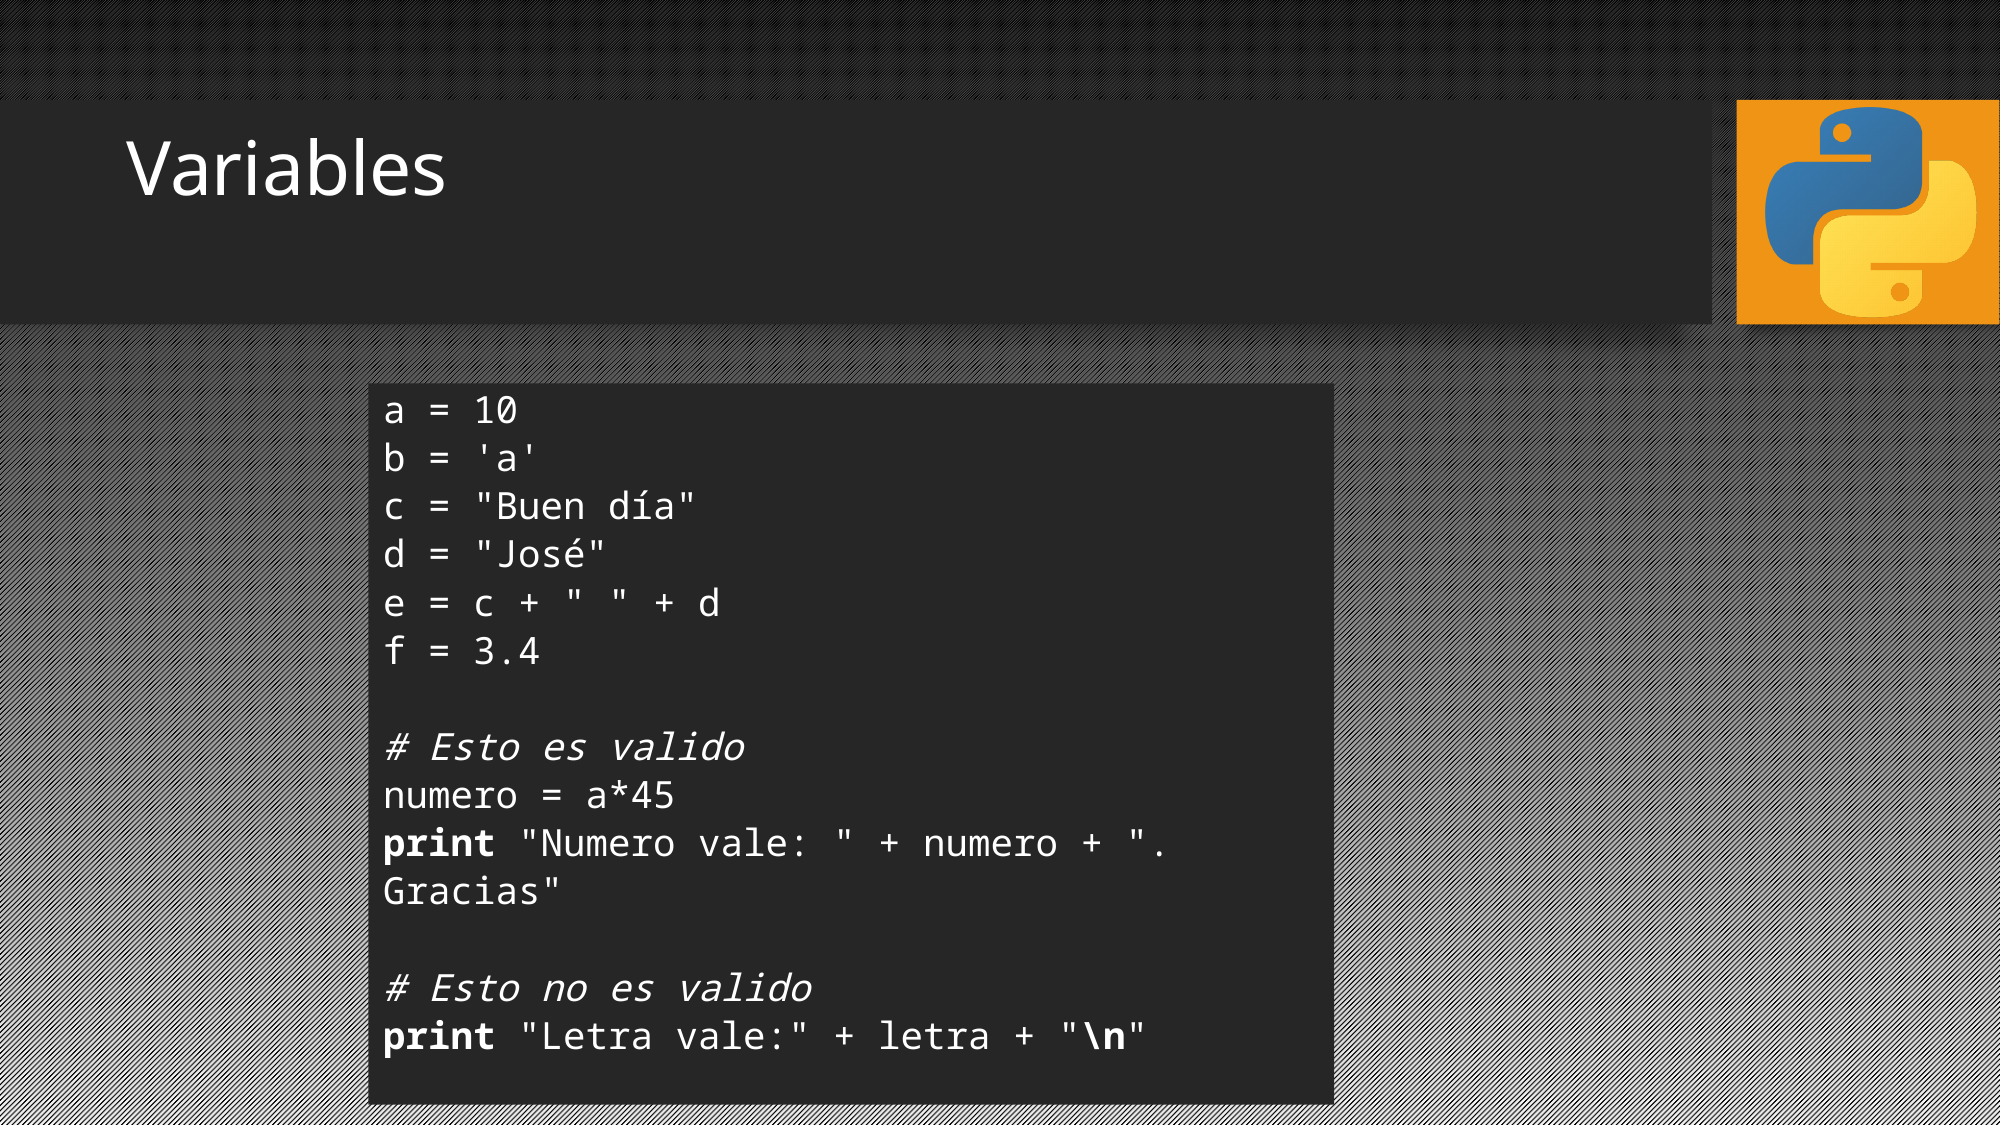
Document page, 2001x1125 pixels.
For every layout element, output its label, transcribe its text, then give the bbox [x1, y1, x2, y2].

picture [1765, 107, 1977, 318]
list [111, 383, 368, 1078]
text_box a = 10 b = 'a' c = "Buen día" d = "José" e = c + " " + d f = 3.4 # Esto es valido numero = a*45 print "Numero vale: " + numero + ". Gracias" # Esto no es valido print "Letra vale:" + letra + "\n" [368, 383, 1335, 1105]
list [1335, 383, 1879, 1078]
picture [0, 0, 2000, 1125]
title Variables [111, 123, 1689, 301]
